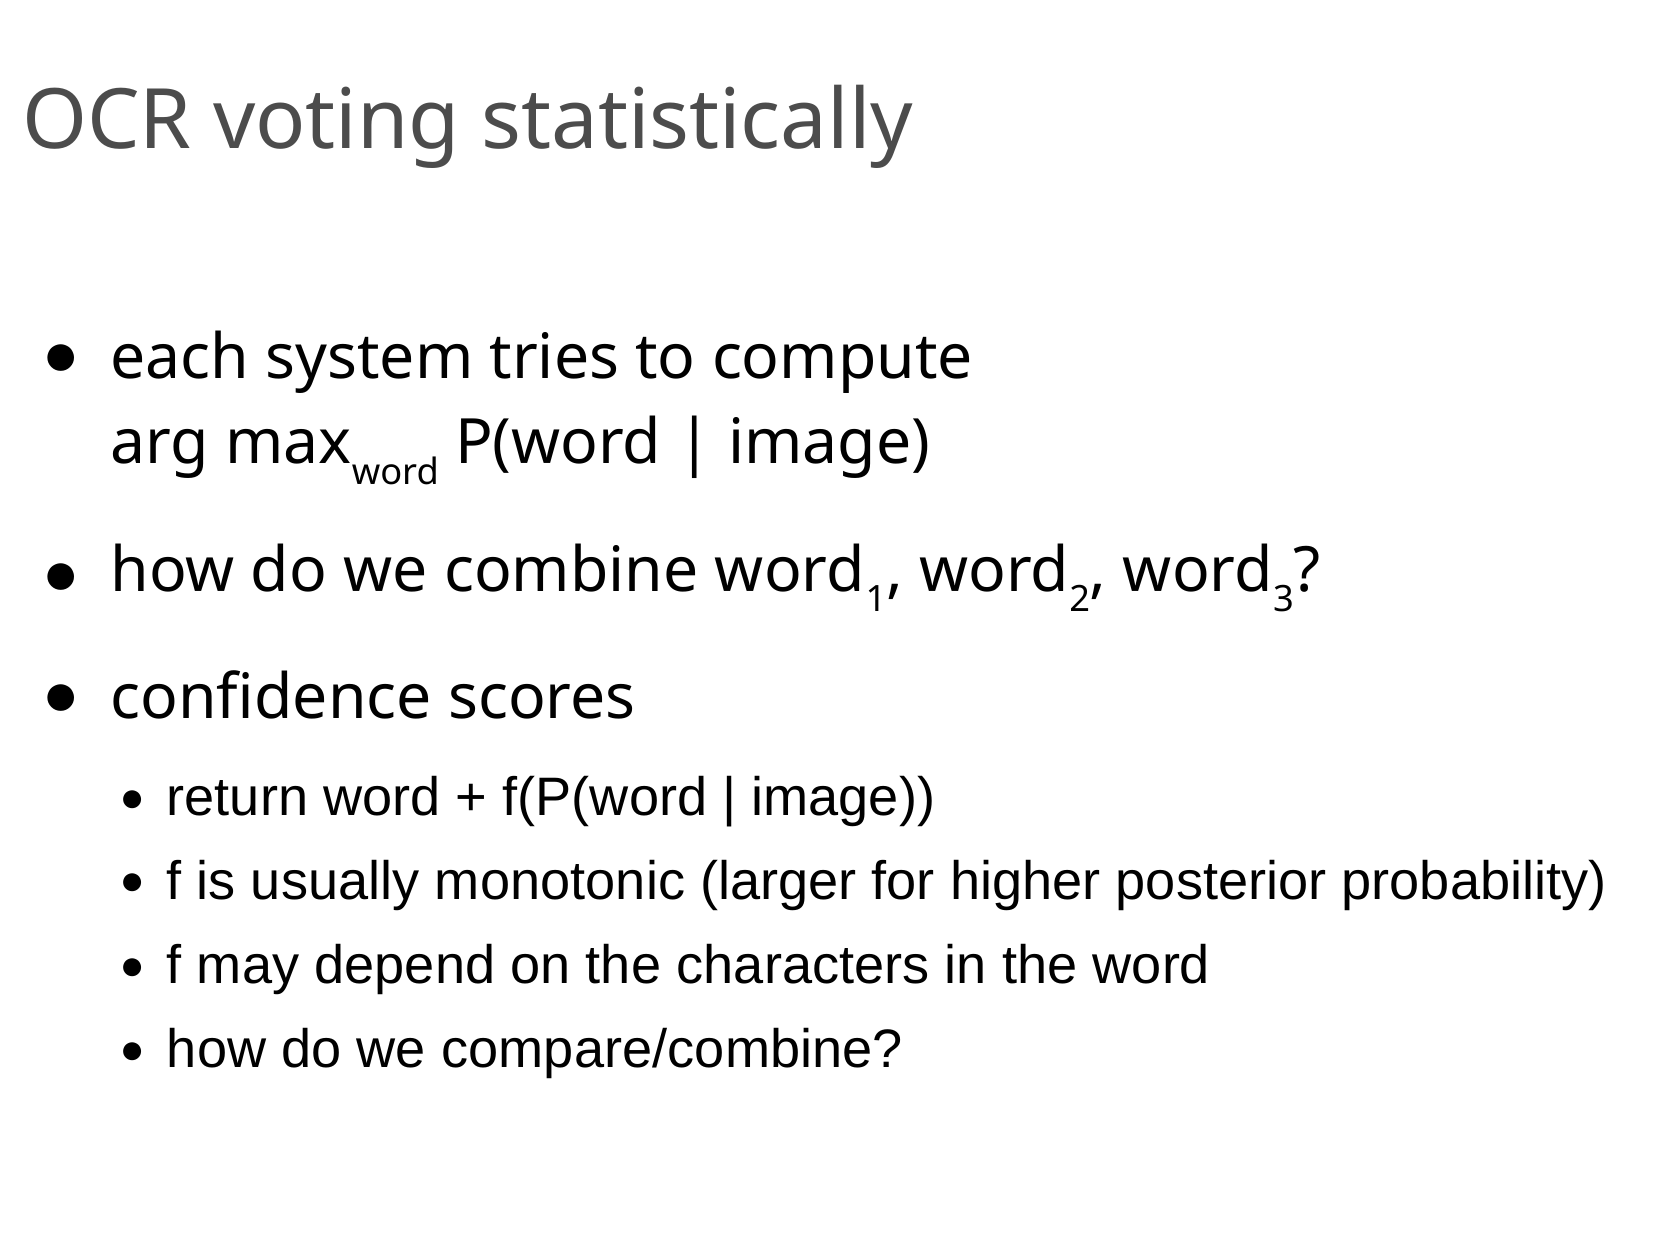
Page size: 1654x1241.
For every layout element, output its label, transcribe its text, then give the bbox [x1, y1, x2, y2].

list each system tries to compute arg maxword P(word | image) how do we combine word1, word2, word3? confidence scores return word + f(P(word | image)) f is usually monotonic (larger for higher posterior probability) f may depend on the characters in the word how do we compare/combine? [25, 233, 1654, 1158]
title OCR voting statistically [22, 19, 1654, 213]
